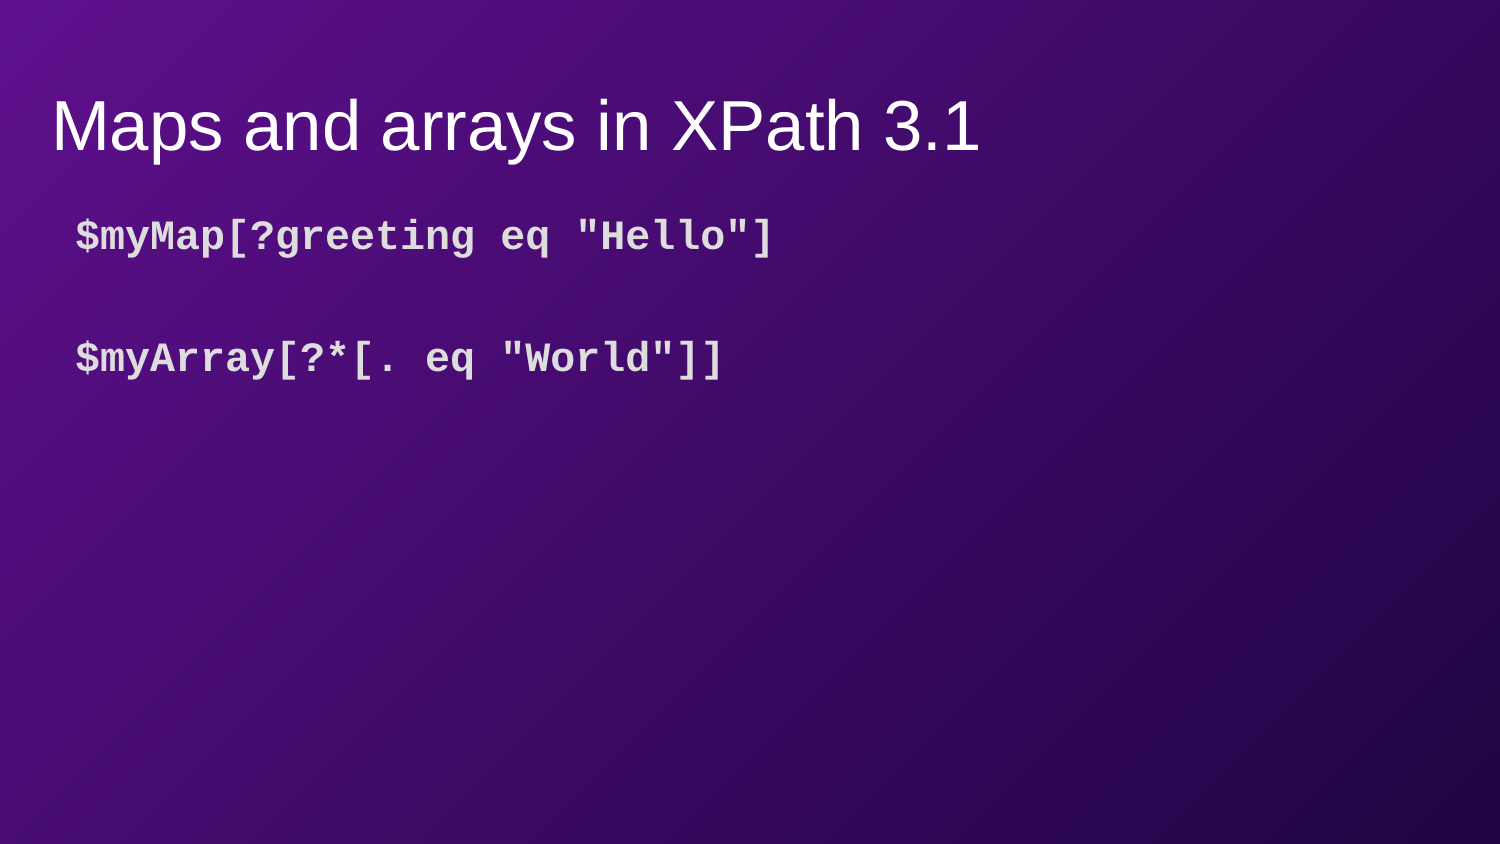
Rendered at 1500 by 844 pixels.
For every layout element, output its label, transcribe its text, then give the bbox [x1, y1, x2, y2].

list $myMap[?greeting eq "Hello"] $myArray[?*[. eq "World"]] [75, 215, 1425, 705]
title Maps and arrays in XPath 3.1 [51, 86, 1449, 423]
